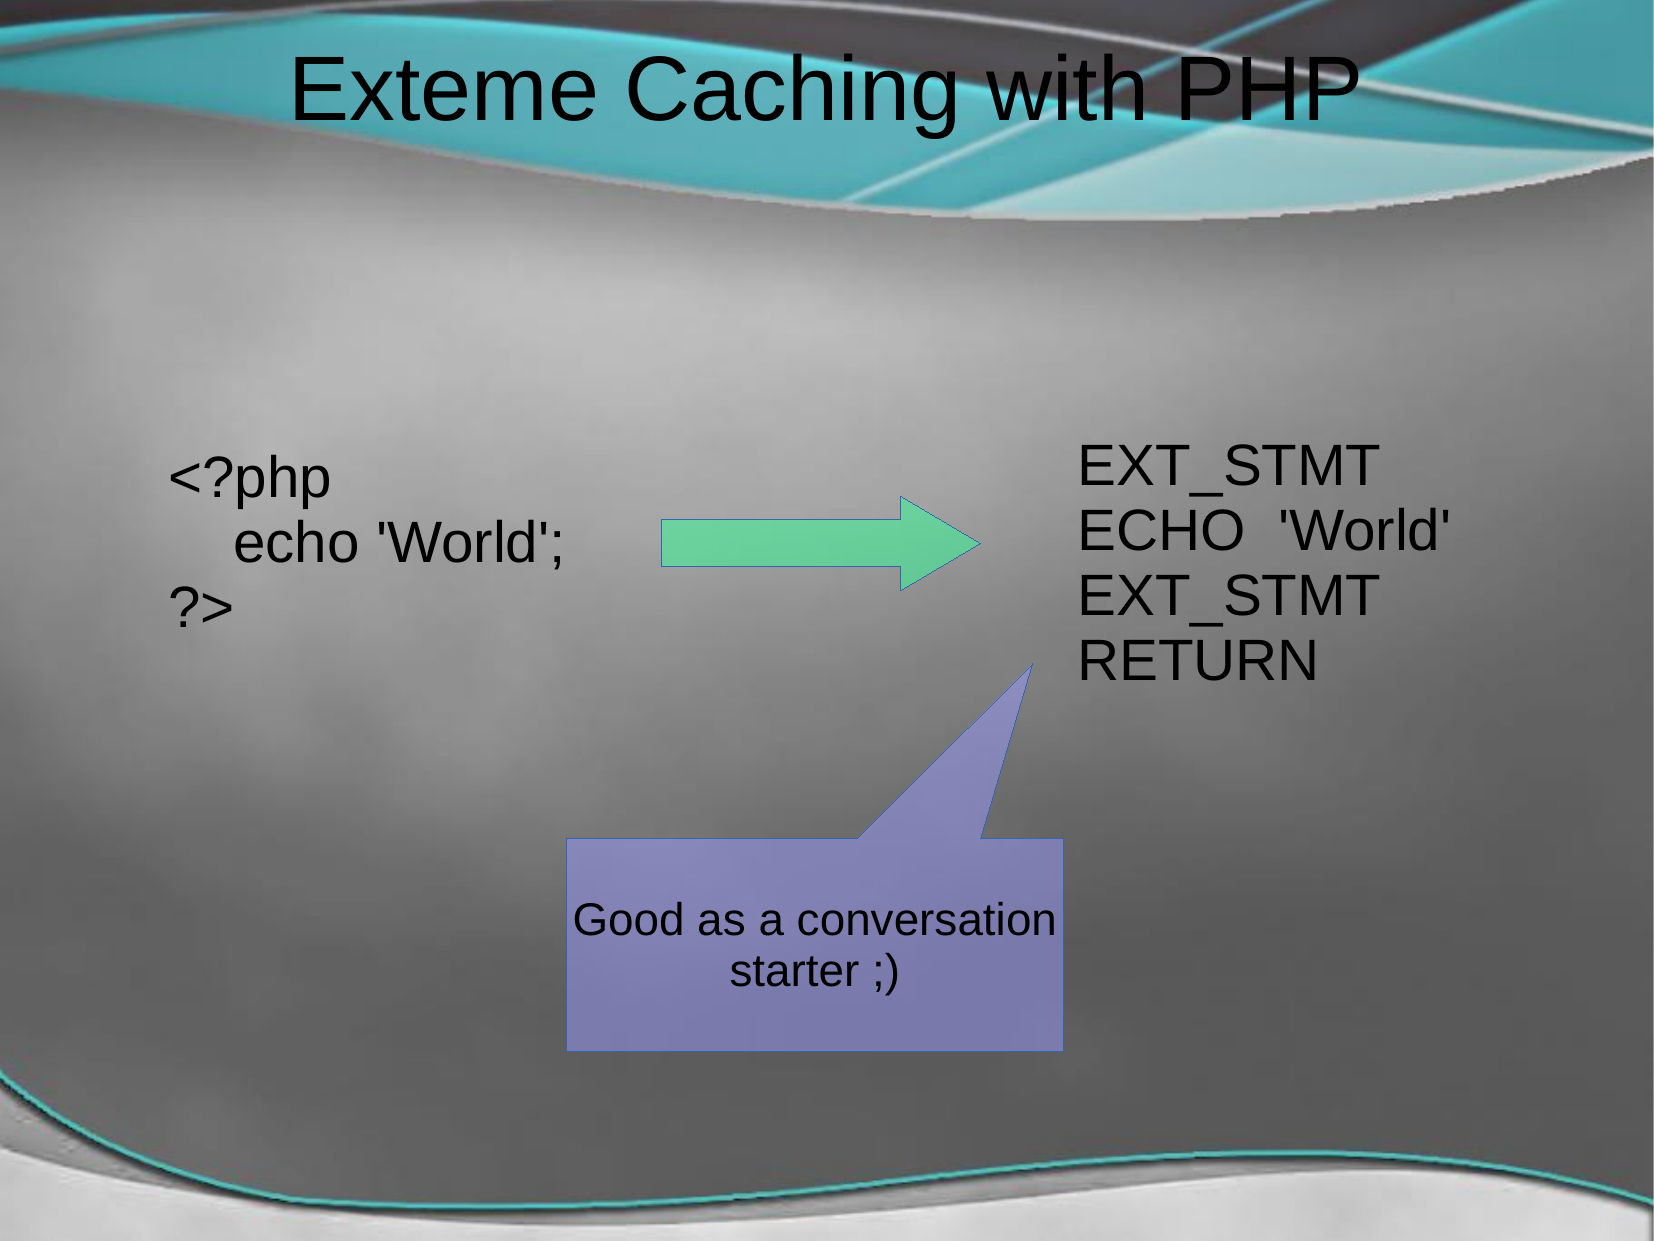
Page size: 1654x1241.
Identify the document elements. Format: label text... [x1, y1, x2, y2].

text_box <?php echo 'World'; ?> [153, 437, 709, 709]
text_box Good as a conversation starter ;) [566, 663, 1064, 1052]
picture [0, 178, 1654, 1241]
text_box EXT_STMT ECHO 'World' EXT_STMT RETURN [1062, 425, 1524, 701]
text_box [661, 496, 981, 591]
title Exteme Caching with PHP [0, 0, 1654, 178]
